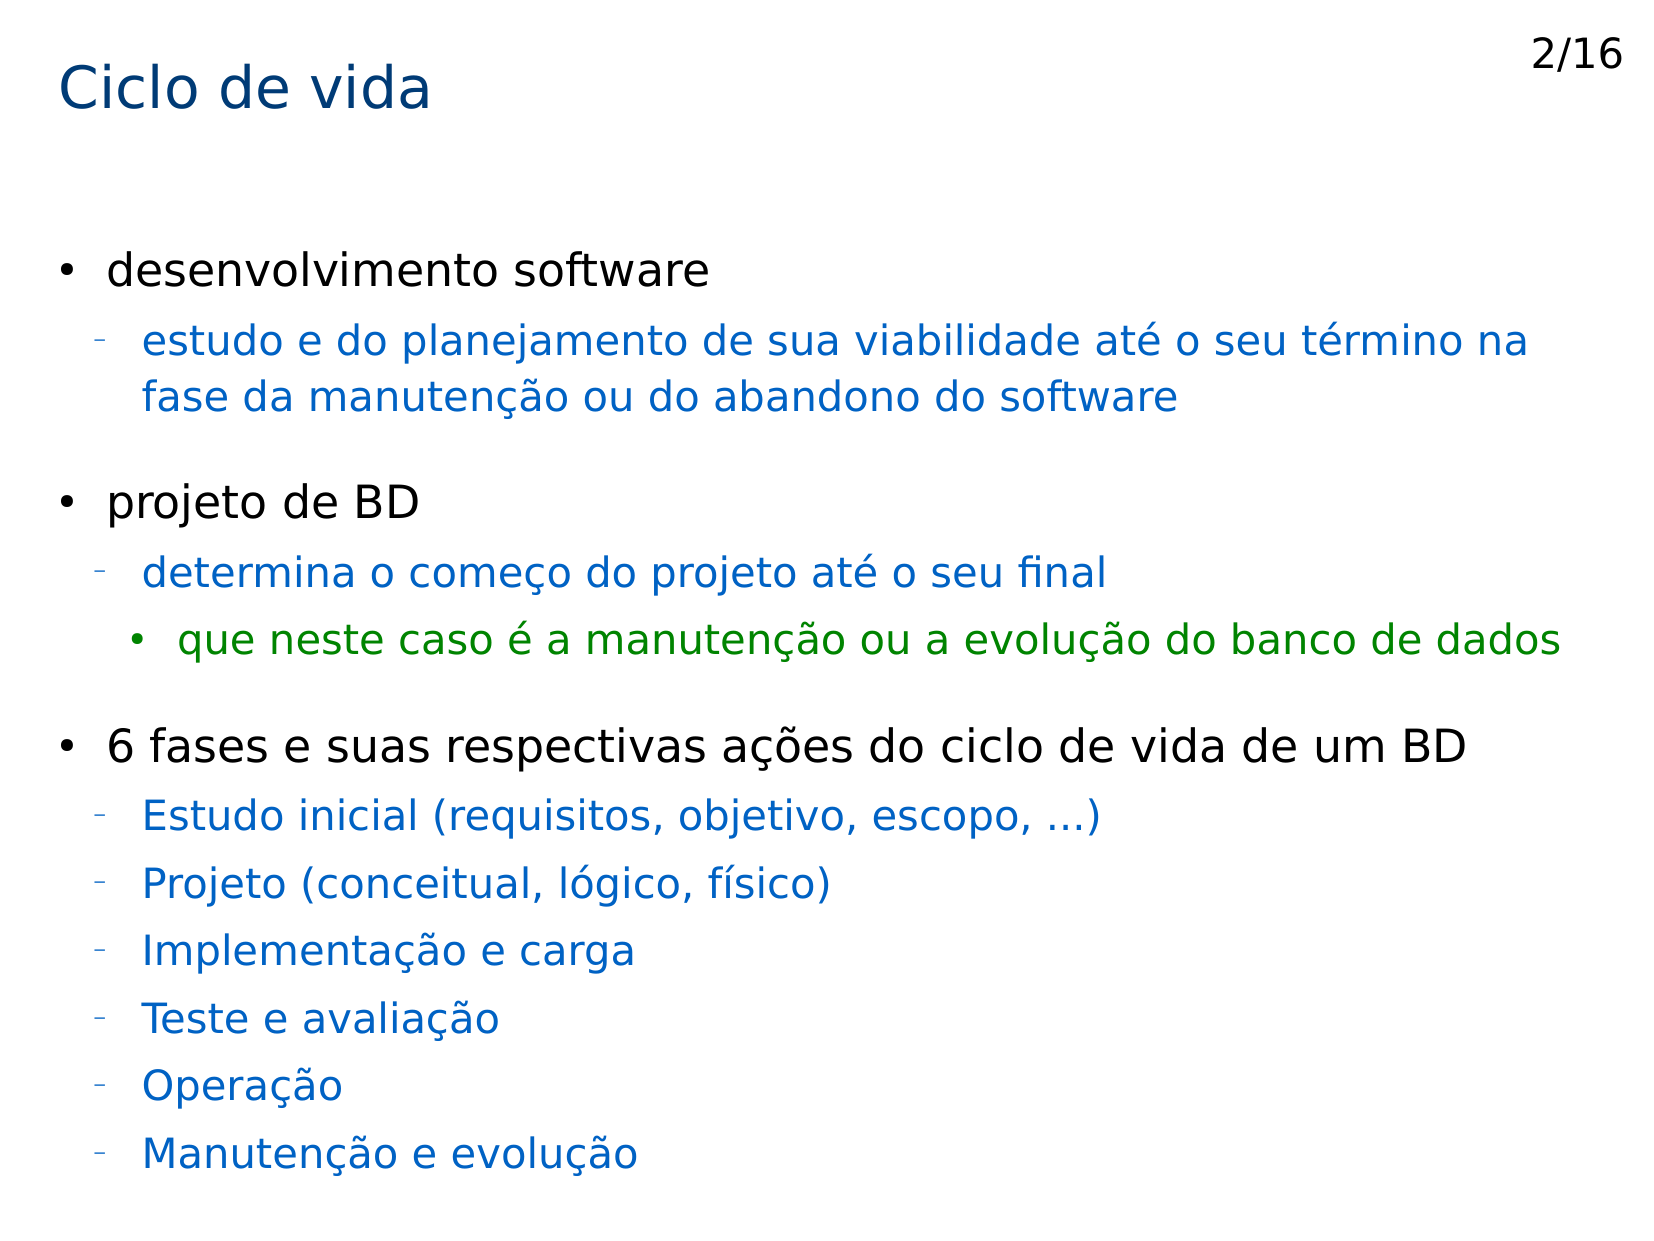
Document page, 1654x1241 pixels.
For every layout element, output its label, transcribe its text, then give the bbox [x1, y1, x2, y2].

title Ciclo de vida [59, 29, 1506, 148]
list desenvolvimento software estudo e do planejamento de sua viabilidade até o seu término na fase da manutenção ou do abandono do software projeto de BD determina o começo do projeto até o seu final que neste caso é a manutenção ou a evolução do banco de dados 6 fases e suas respectivas ações do ciclo de vida de um BD Estudo inicial (requisitos, objetivo, escopo, ...) Projeto (conceitual, lógico, físico) Implementação e carga Teste e avaliação Operação Manutenção e evolução [59, 236, 1595, 1211]
